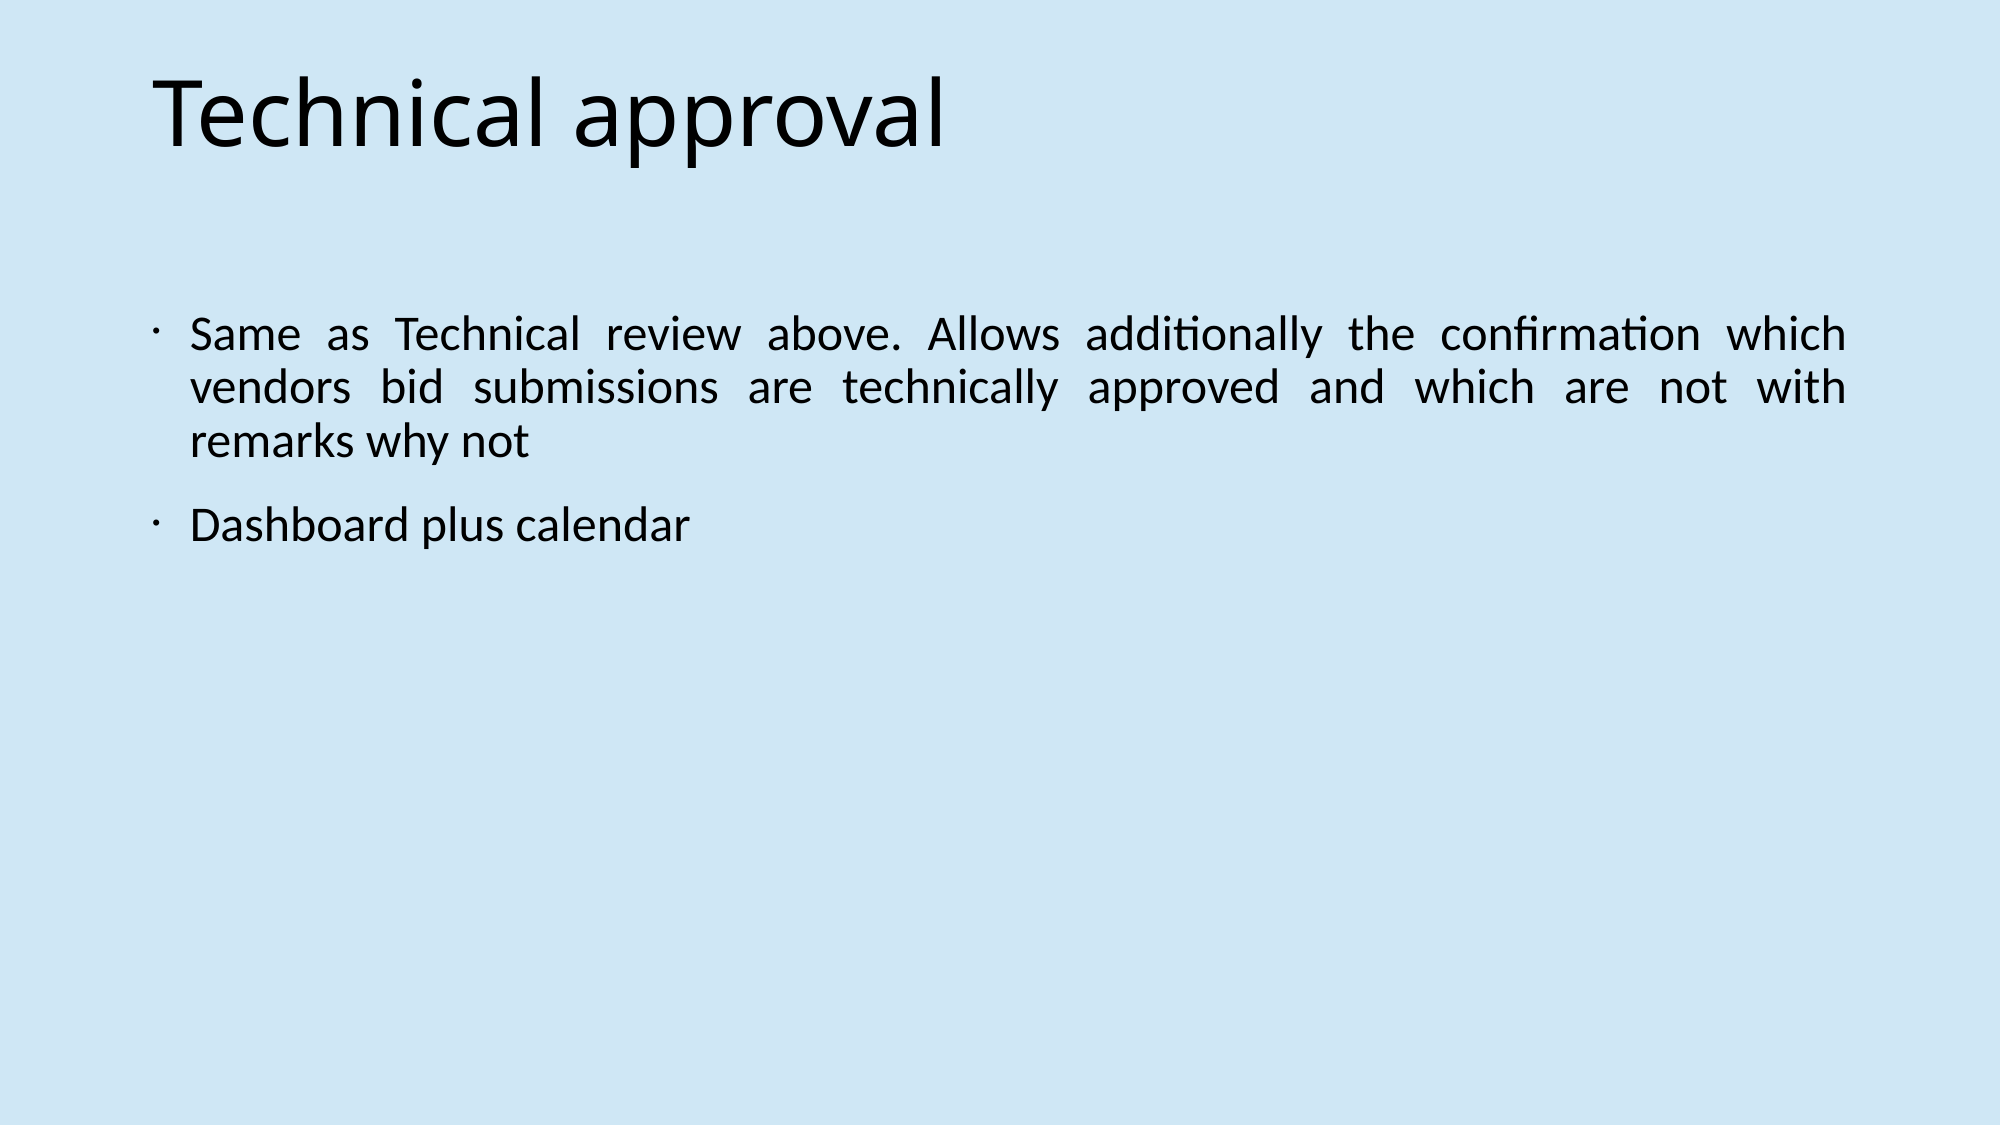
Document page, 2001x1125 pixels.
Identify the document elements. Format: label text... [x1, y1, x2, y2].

list Same as Technical review above. Allows additionally the confirmation which vendors bid submissions are technically approved and which are not with remarks why not Dashboard plus calendar [137, 299, 1863, 1014]
title Technical approval [137, 59, 1863, 278]
